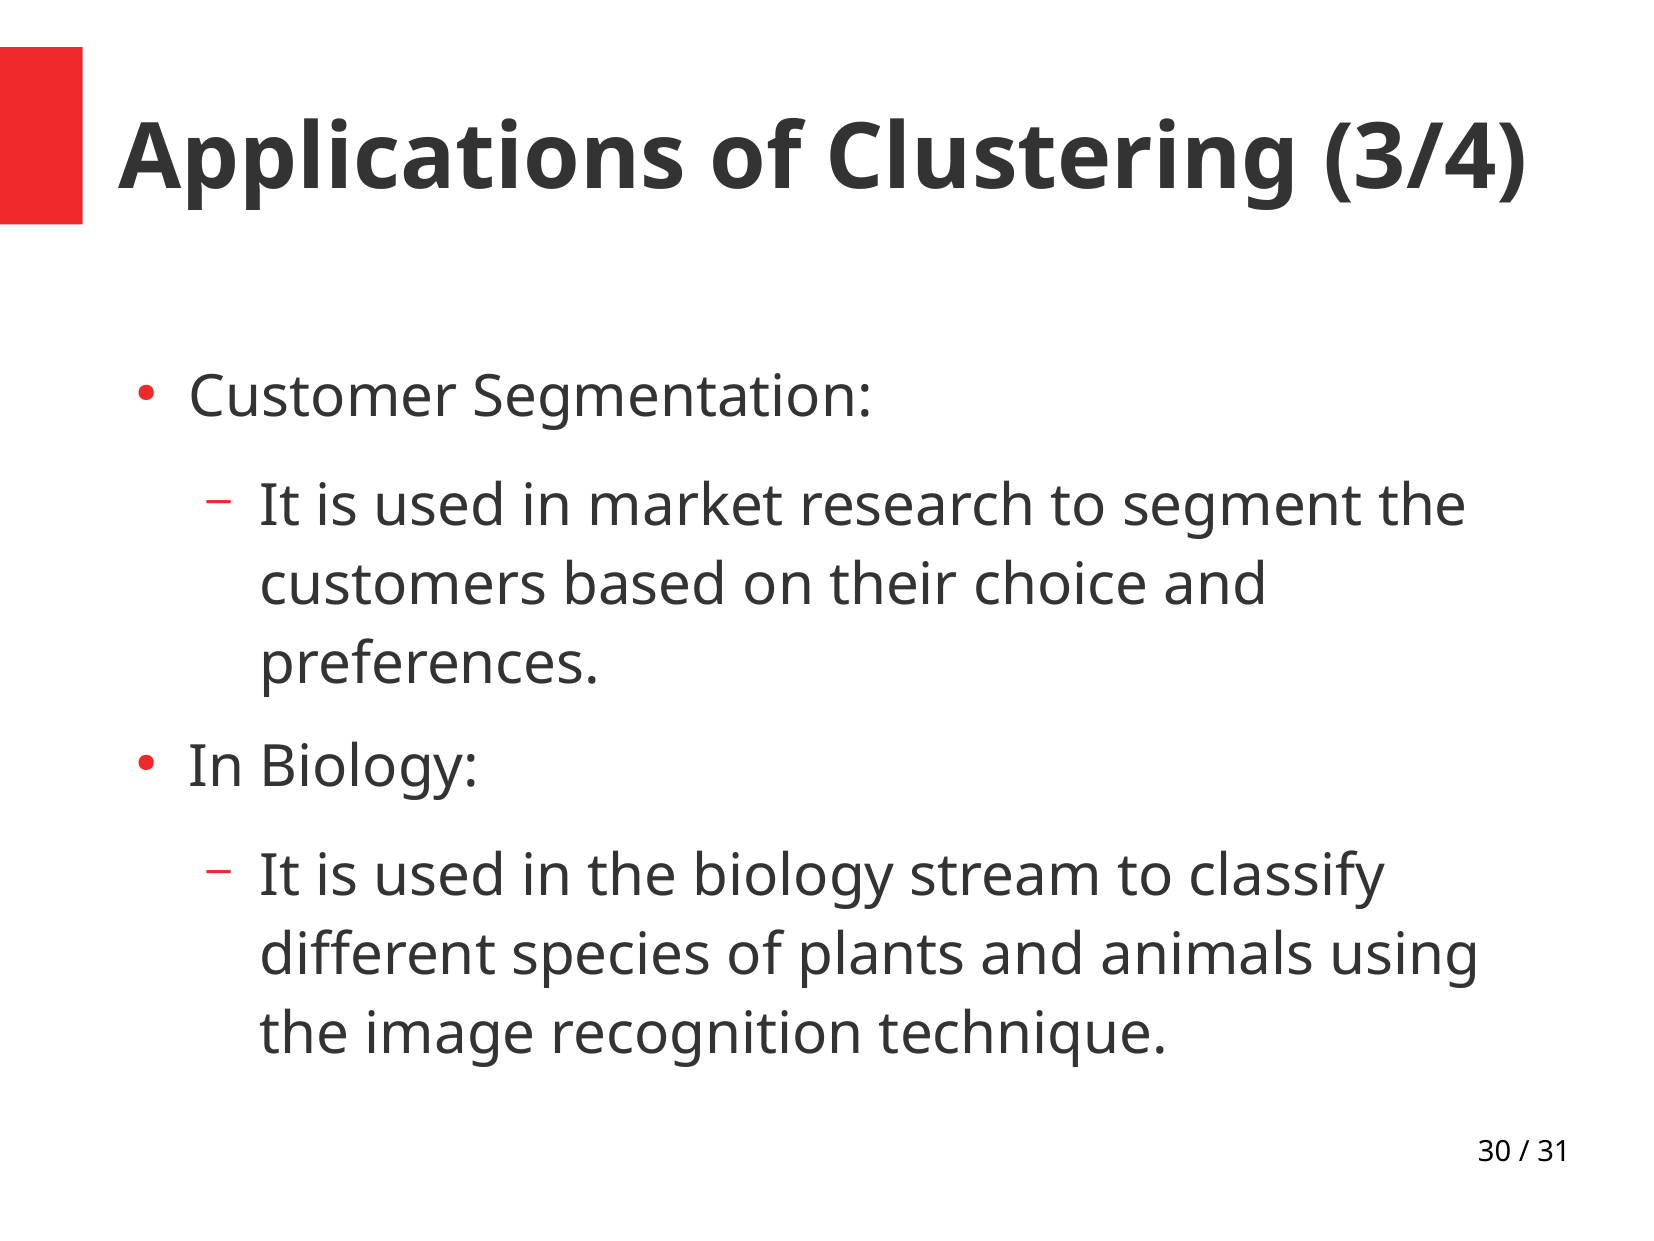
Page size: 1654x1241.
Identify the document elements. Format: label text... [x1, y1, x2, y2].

title Applications of Clustering (3/4) [118, 49, 1571, 257]
list Customer Segmentation: It is used in market research to segment the customers based on their choice and preferences. In Biology: It is used in the biology stream to classify different species of plants and animals using the image recognition technique. [118, 354, 1536, 1074]
